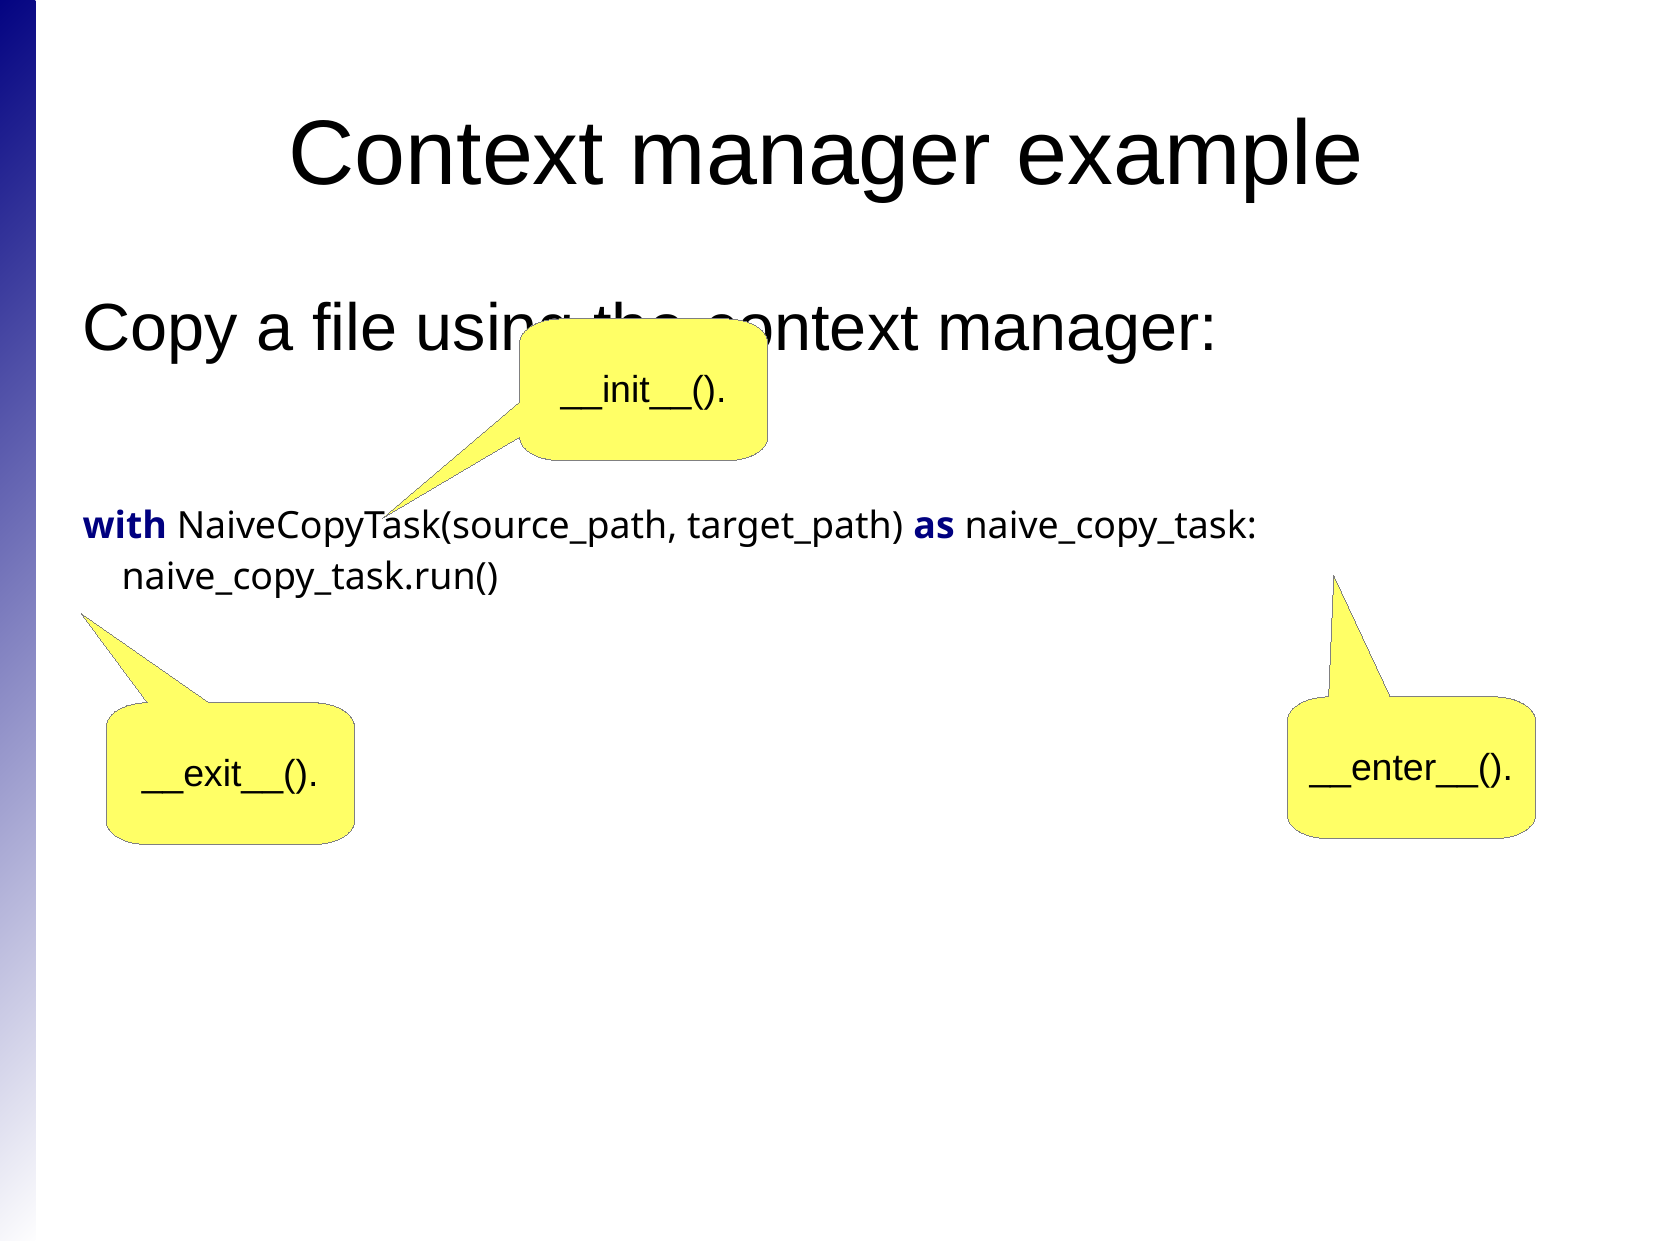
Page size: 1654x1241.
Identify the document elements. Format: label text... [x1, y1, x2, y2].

text_box __enter__(). [1287, 575, 1536, 839]
title Context manager example [82, 49, 1571, 257]
text_box __exit__(). [81, 613, 355, 845]
list Copy a file using the context manager: with NaiveCopyTask(source_path, target_path) as naive_copy_task: naive_copy_task.run() [82, 290, 1571, 1109]
text_box __init__(). [382, 318, 768, 519]
